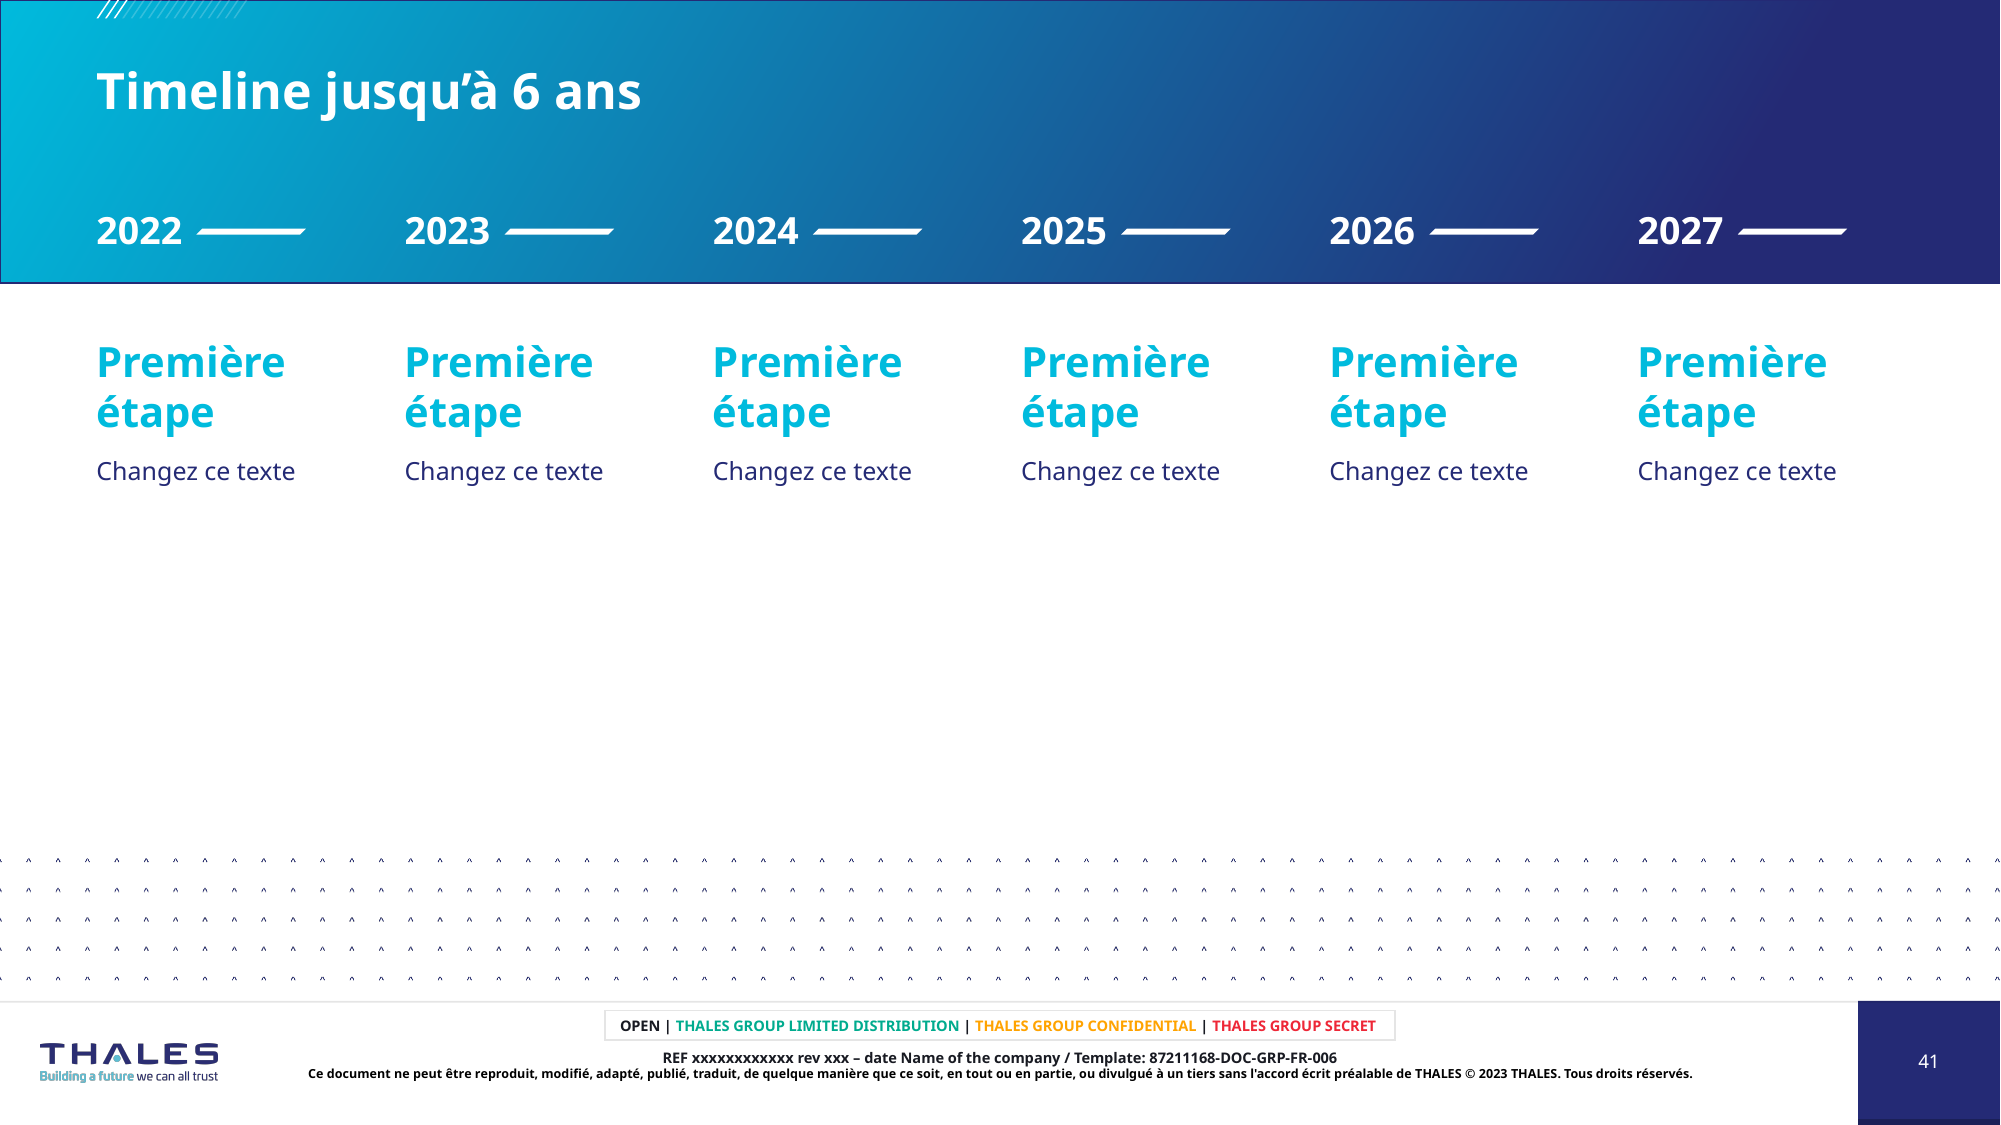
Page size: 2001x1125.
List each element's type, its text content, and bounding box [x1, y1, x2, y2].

picture [0, 846, 2000, 990]
text_box Première étape [1021, 334, 1287, 436]
text_box 2022 [96, 206, 363, 252]
text_box Première étape [96, 334, 363, 436]
text_box 2024 [712, 206, 979, 252]
title Timeline jusqu’à 6 ans [96, 59, 1904, 120]
text_box Changez ce texte [712, 455, 979, 916]
text_box Première étape [1329, 334, 1596, 436]
text_box Changez ce texte [1021, 455, 1287, 916]
text_box 2027 [1637, 206, 1904, 252]
text_box Changez ce texte [404, 455, 671, 916]
text_box Première étape [712, 334, 979, 436]
picture [40, 1043, 218, 1083]
text_box Changez ce texte [96, 455, 363, 916]
text_box Changez ce texte [1637, 455, 1904, 916]
text_box 2023 [404, 206, 671, 252]
text_box 2026 [1329, 206, 1596, 252]
text_box Première étape [404, 334, 671, 436]
text_box Changez ce texte [1329, 455, 1596, 916]
text_box [0, 0, 2000, 284]
text_box 2025 [1021, 206, 1287, 252]
text_box Première étape [1637, 334, 1904, 436]
